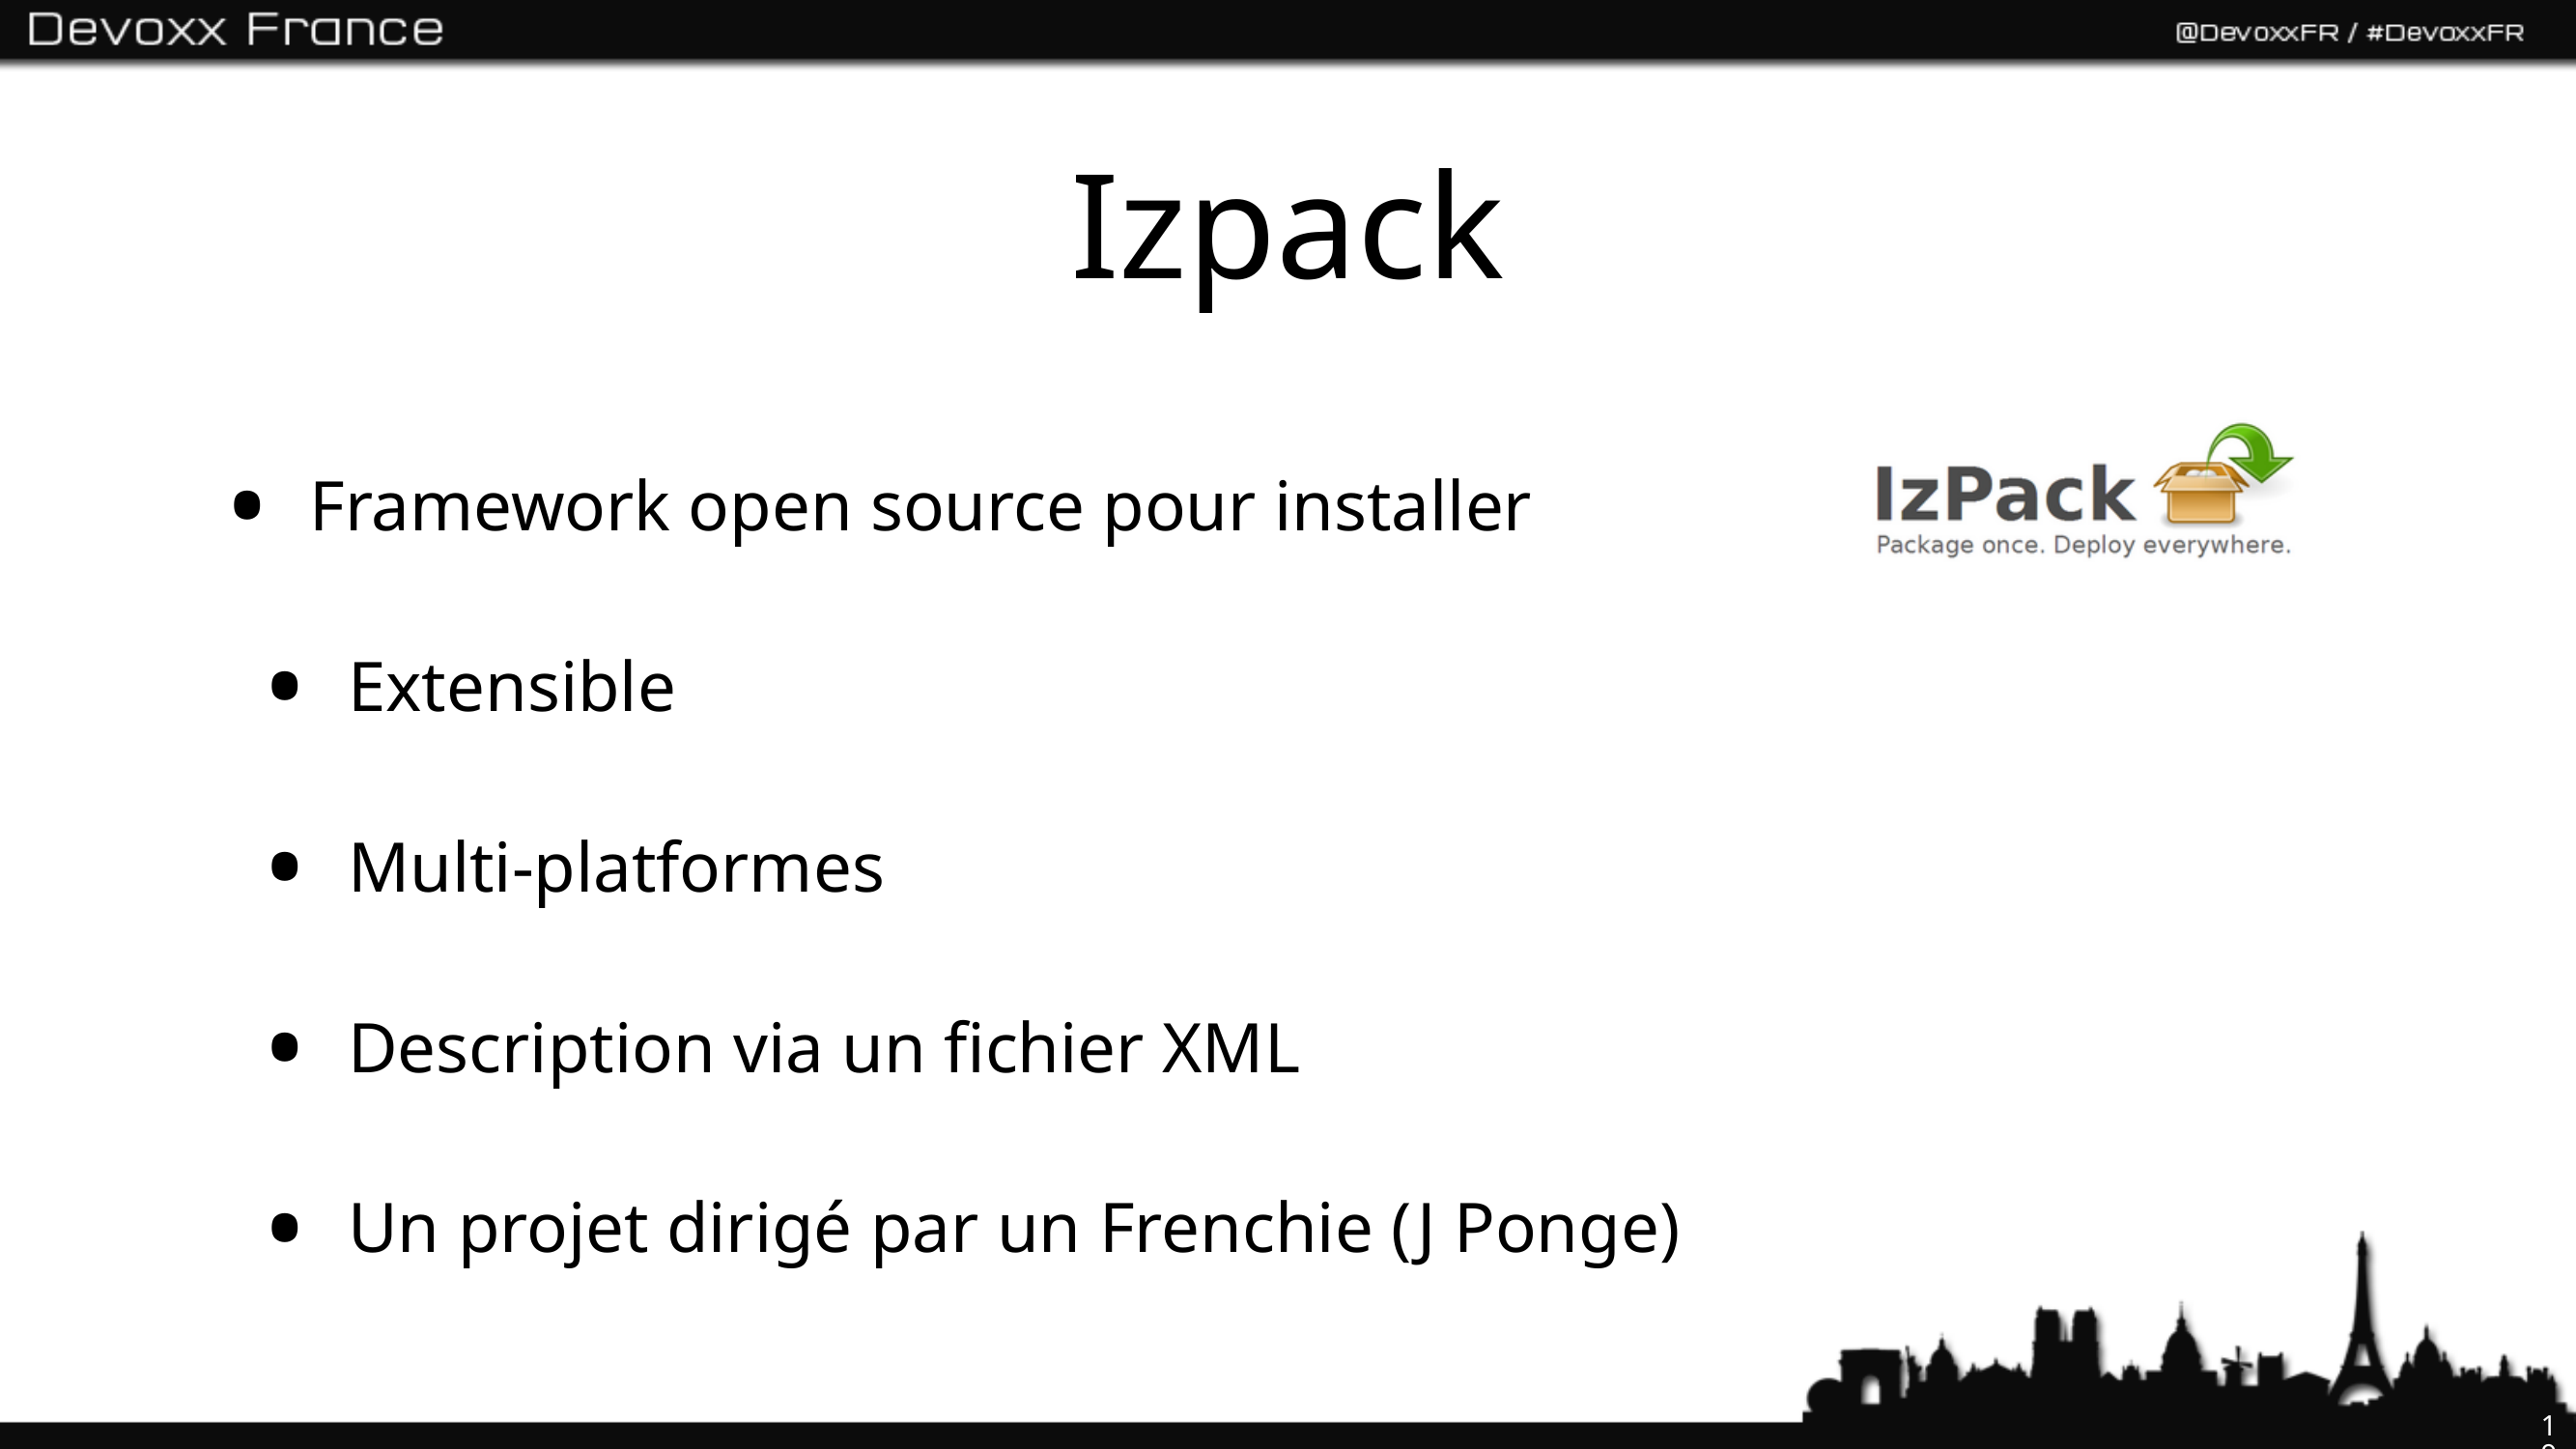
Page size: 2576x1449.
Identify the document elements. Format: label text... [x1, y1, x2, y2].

list Framework open source pour installer Extensible Multi-platformes Description via un fichier XML Un projet dirigé par un Frenchie (J Ponge) [183, 412, 2393, 1317]
title Izpack [183, 38, 2393, 403]
picture [0, 0, 2576, 1449]
